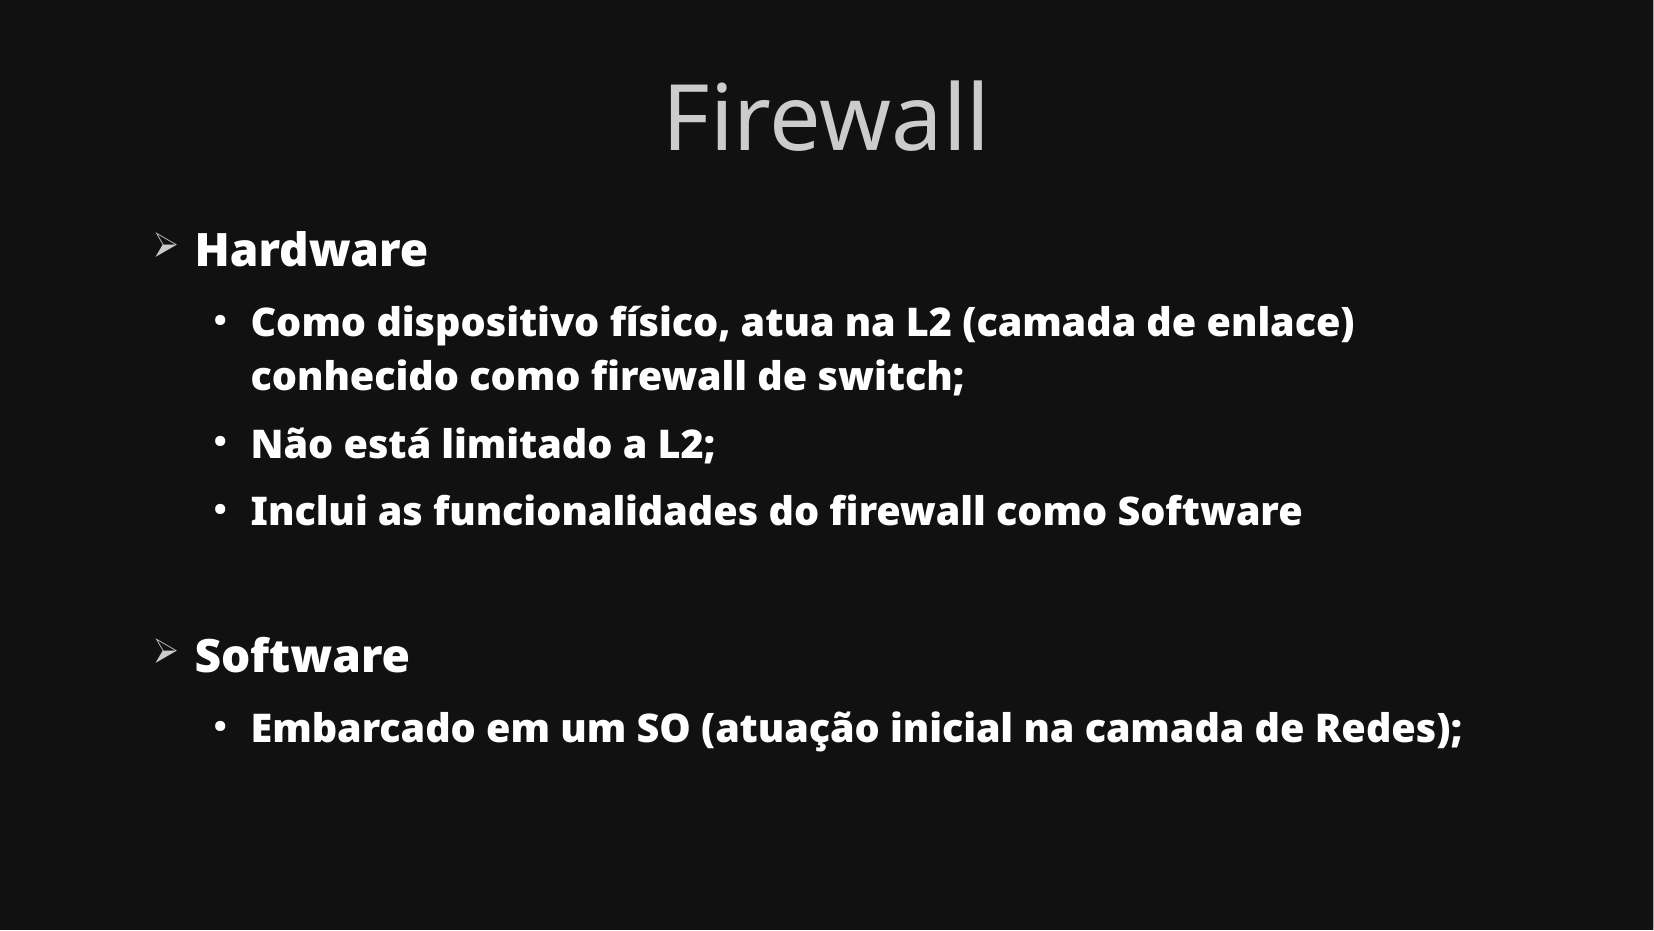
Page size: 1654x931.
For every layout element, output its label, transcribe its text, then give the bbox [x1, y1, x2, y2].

list Hardware Como dispositivo físico, atua na L2 (camada de enlace) conhecido como firewall de switch; Não está limitado a L2; Inclui as funcionalidades do firewall como Software Software Embarcado em um SO (atuação inicial na camada de Redes); [82, 217, 1571, 758]
title Firewall [82, 37, 1571, 193]
